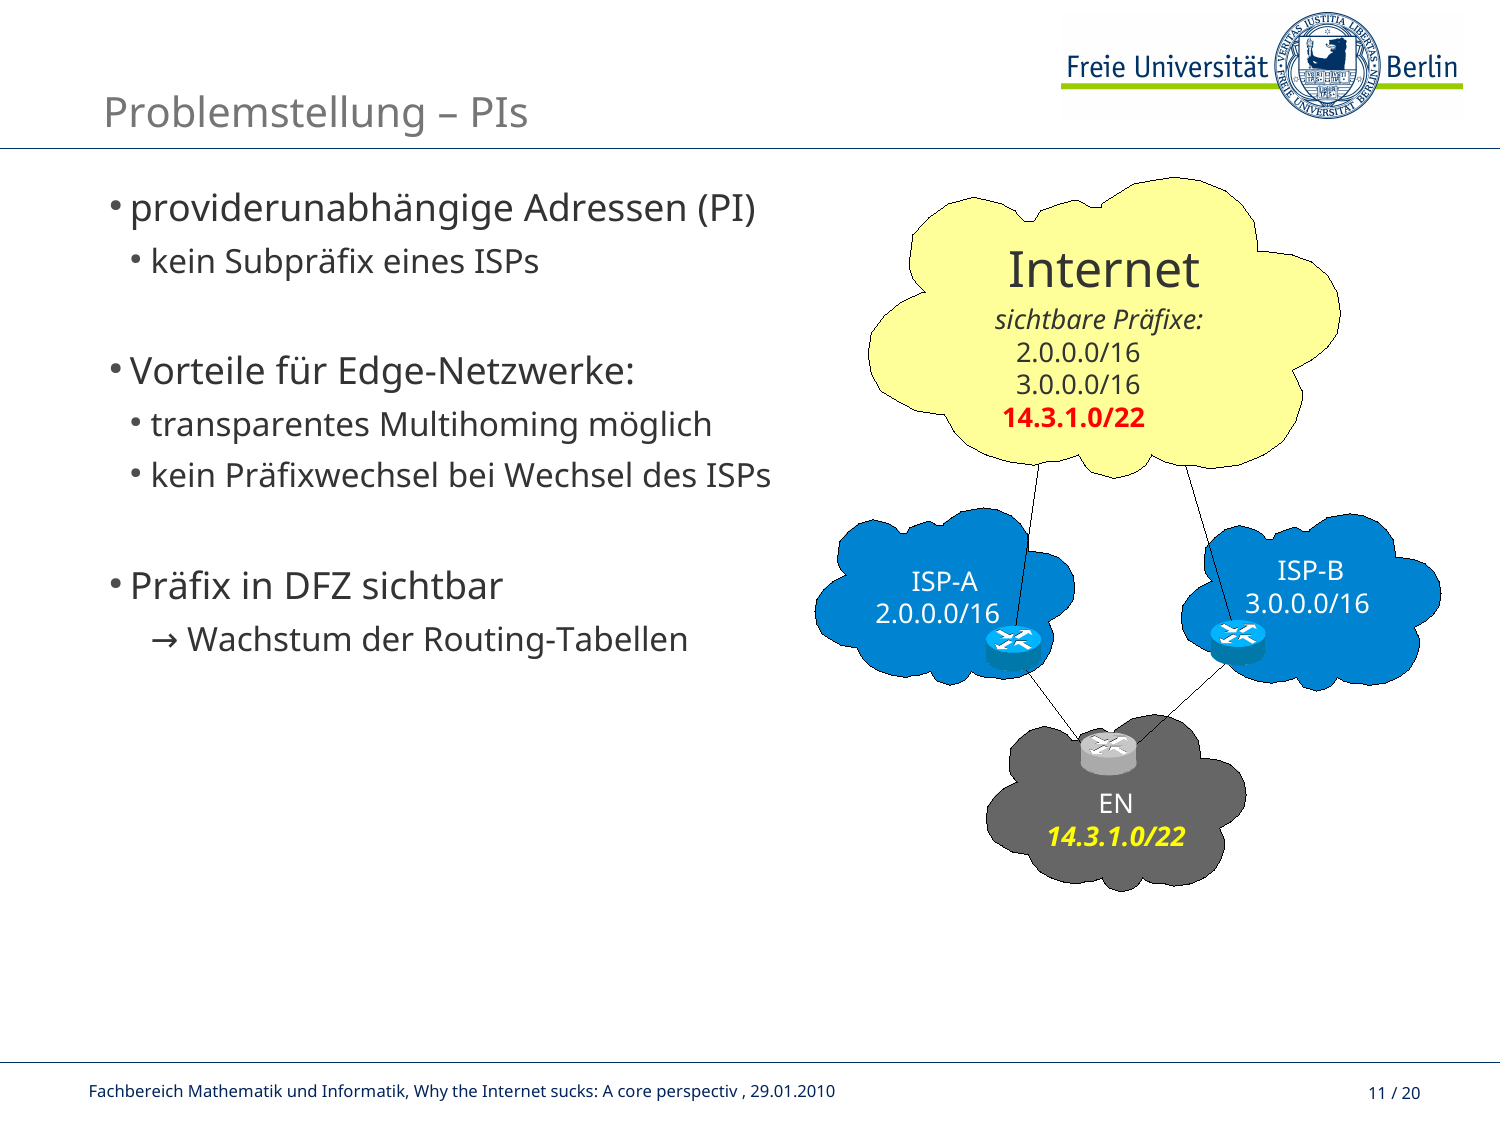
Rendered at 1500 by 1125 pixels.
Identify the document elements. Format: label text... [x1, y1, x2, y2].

text_box ISP-B 3.0.0.0/16 [1181, 513, 1442, 692]
list providerunabhängige Adressen (PI) kein Subpräfix eines ISPs Vorteile für Edge-Netzwerke: transparentes Multihoming möglich kein Präfixwechsel bei Wechsel des ISPs Präfix in DFZ sichtbar → Wachstum der Routing-Tabellen [88, 182, 827, 926]
picture [986, 625, 1046, 686]
picture [1016, 641, 1030, 648]
picture [1210, 620, 1224, 629]
picture [1241, 625, 1255, 632]
picture [1017, 631, 1030, 638]
picture [998, 631, 1012, 638]
picture [1221, 635, 1235, 643]
picture [1080, 732, 1140, 792]
picture [986, 625, 1003, 634]
text_box sichtbare Präfixe: 2.0.0.0/16 3.0.0.0/16 14.3.1.0/22 [980, 295, 1264, 441]
text_box ISP-A 2.0.0.0/16 [814, 507, 1075, 686]
picture [997, 641, 1010, 649]
text_box EN 14.3.1.0/22 [986, 714, 1247, 892]
picture [1061, 12, 1463, 119]
picture [1240, 636, 1254, 643]
picture [1192, 620, 1270, 680]
title Problemstellung – PIs [88, 79, 1275, 150]
text_box Internet [868, 177, 1341, 479]
picture [1223, 625, 1236, 632]
